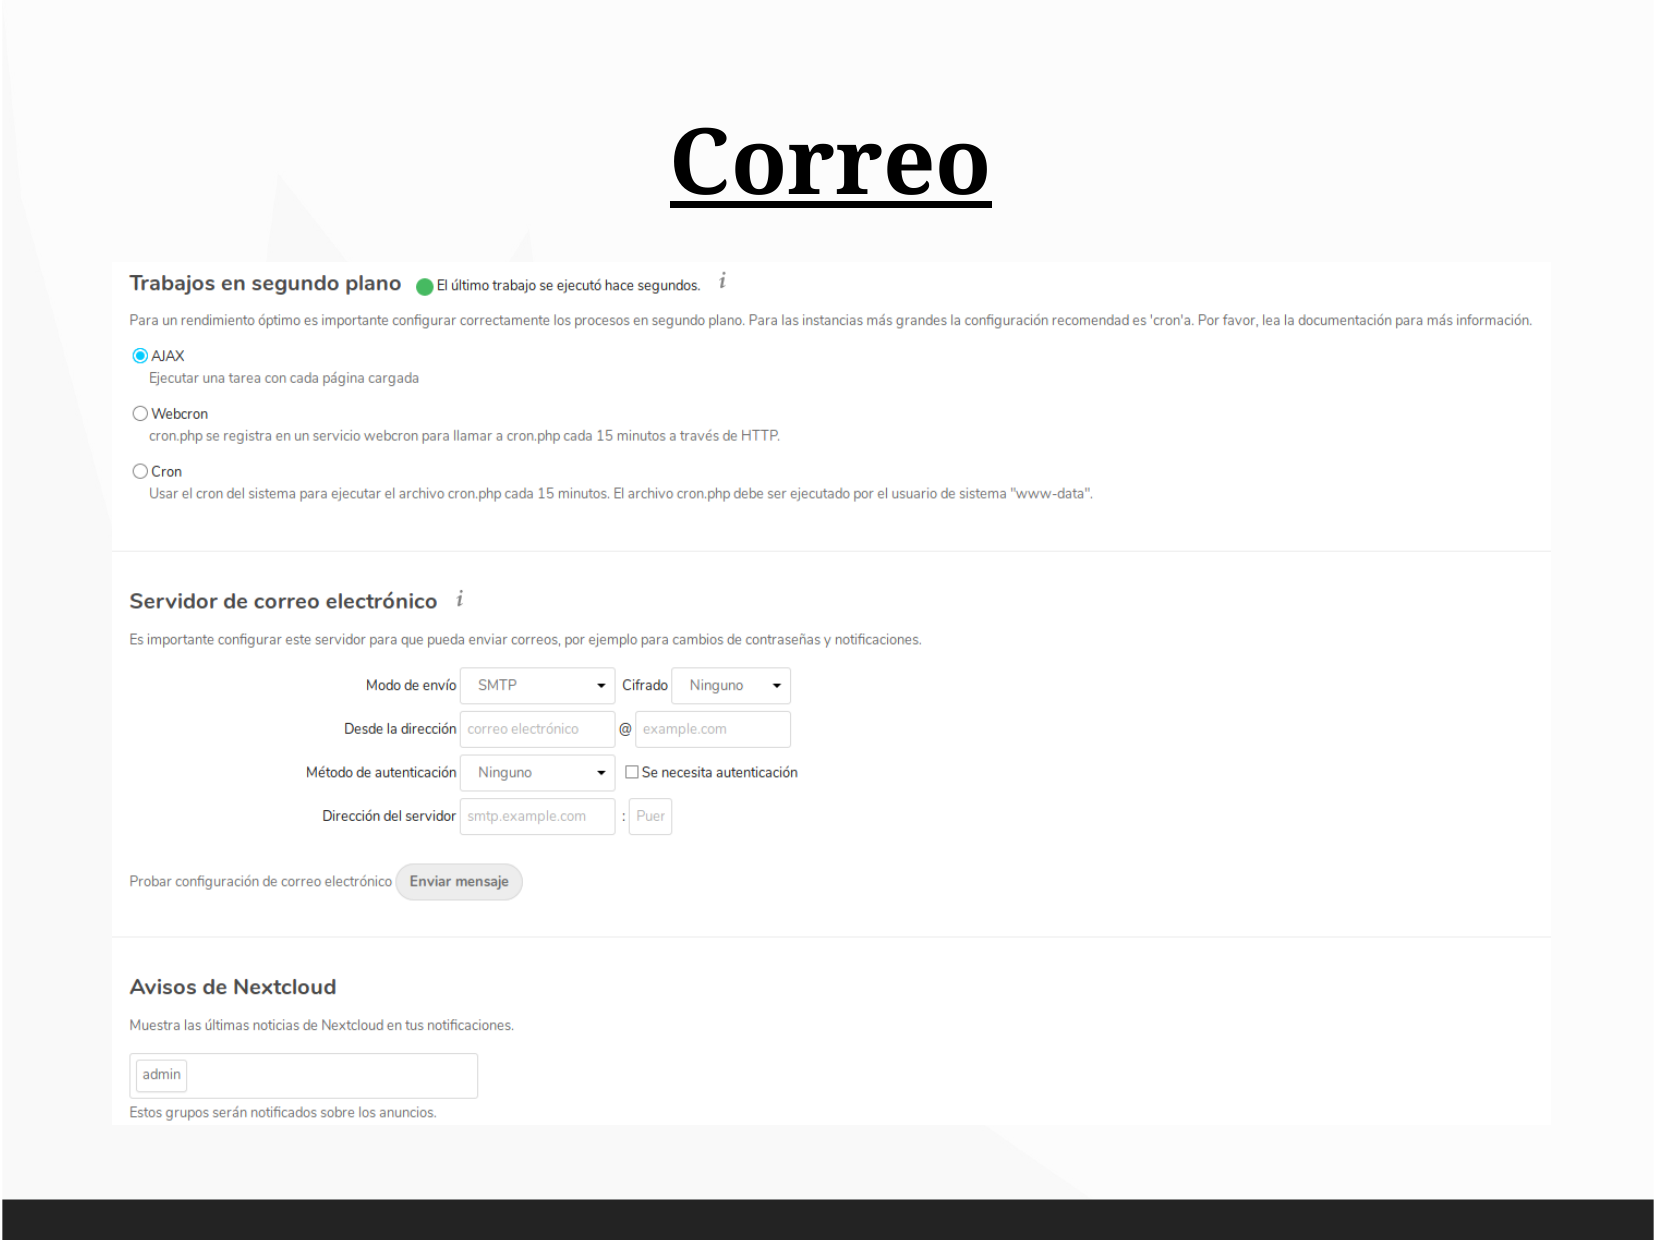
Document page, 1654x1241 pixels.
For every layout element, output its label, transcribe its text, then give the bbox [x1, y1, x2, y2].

title Correo [86, 55, 1576, 263]
picture [2, 0, 1654, 1241]
